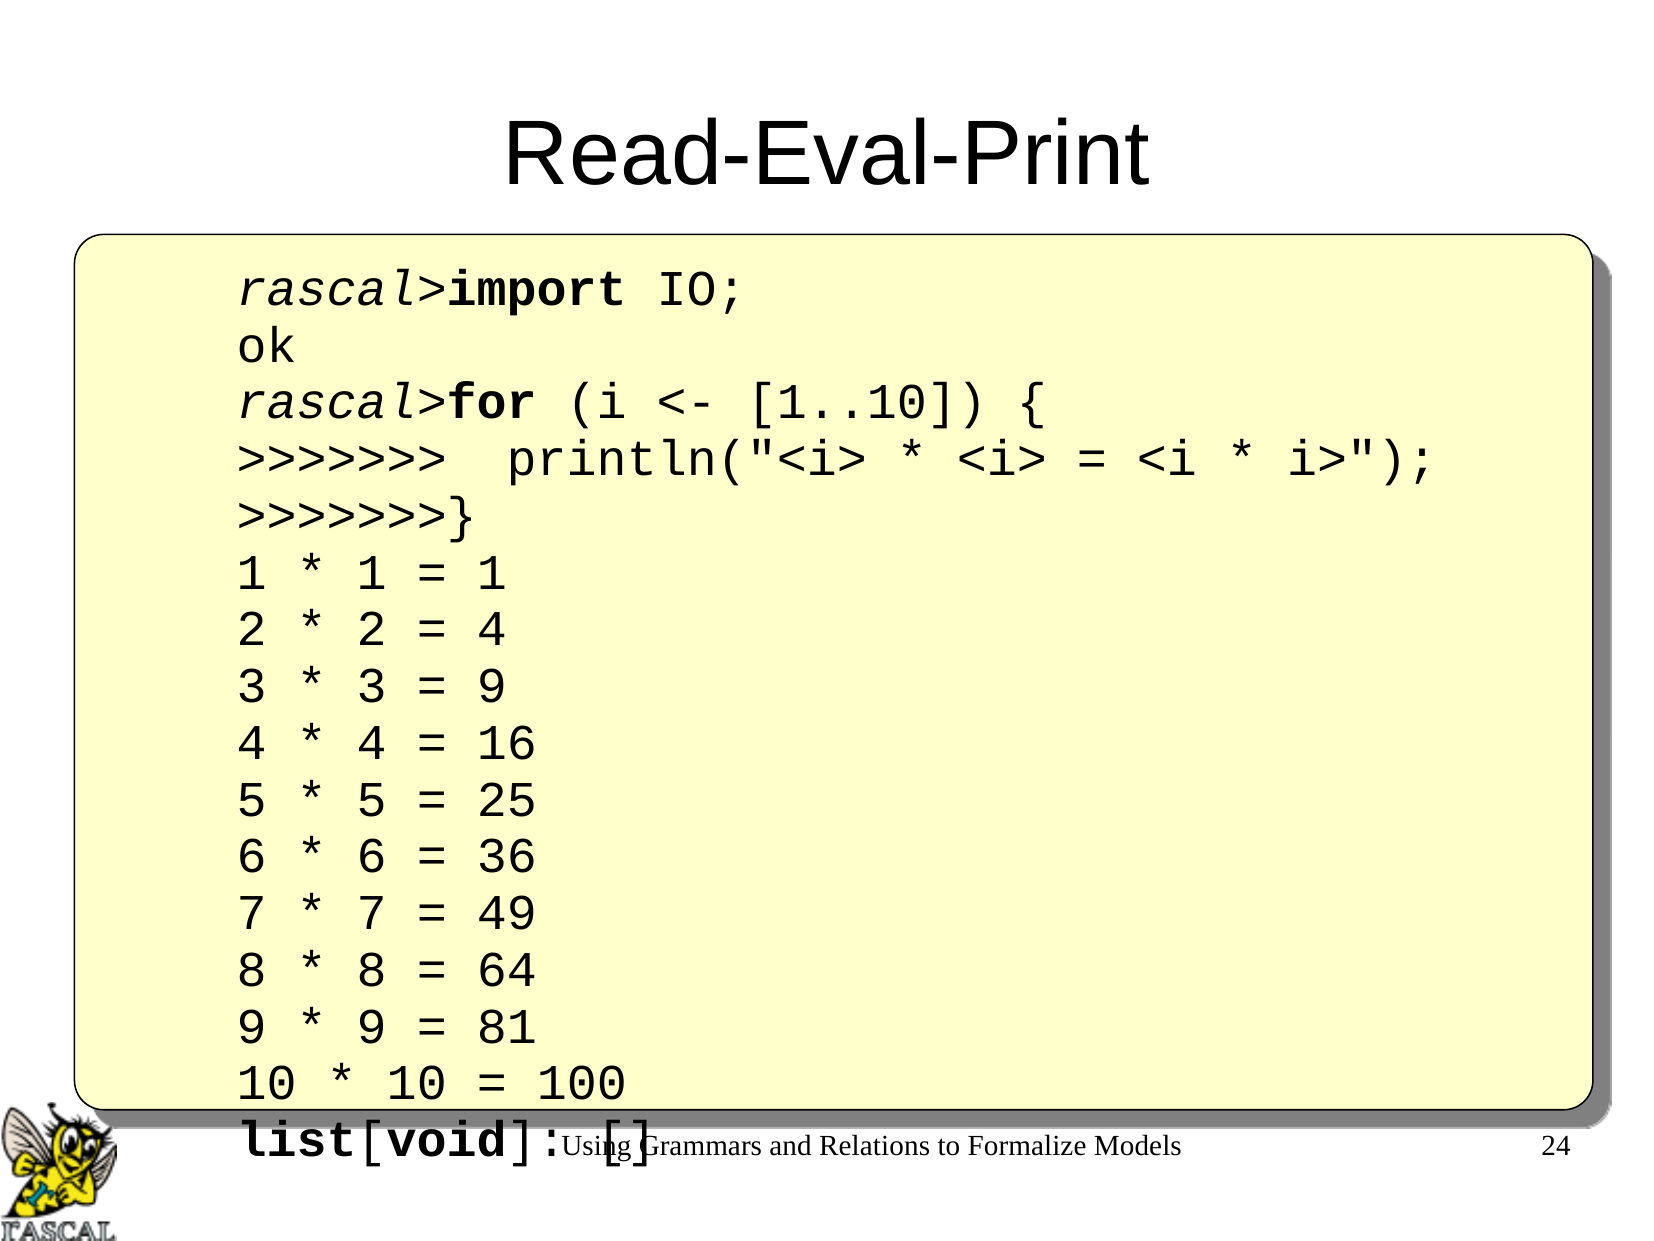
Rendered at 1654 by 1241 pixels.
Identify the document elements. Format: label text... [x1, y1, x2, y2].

text_box rascal>import IO; ok rascal>for (i <- [1..10]) { >>>>>>> println("<i> * <i> = <i * i>"); >>>>>>>} 1 * 1 = 1 2 * 2 = 4 3 * 3 = 9 4 * 4 = 16 5 * 5 = 25 6 * 6 = 36 7 * 7 = 49 8 * 8 = 64 9 * 9 = 81 10 * 10 = 100 list[void]: [] [221, 256, 1453, 1180]
title Read-Eval-Print [82, 56, 1571, 250]
text_box [74, 235, 1593, 1110]
picture [0, 1102, 117, 1241]
